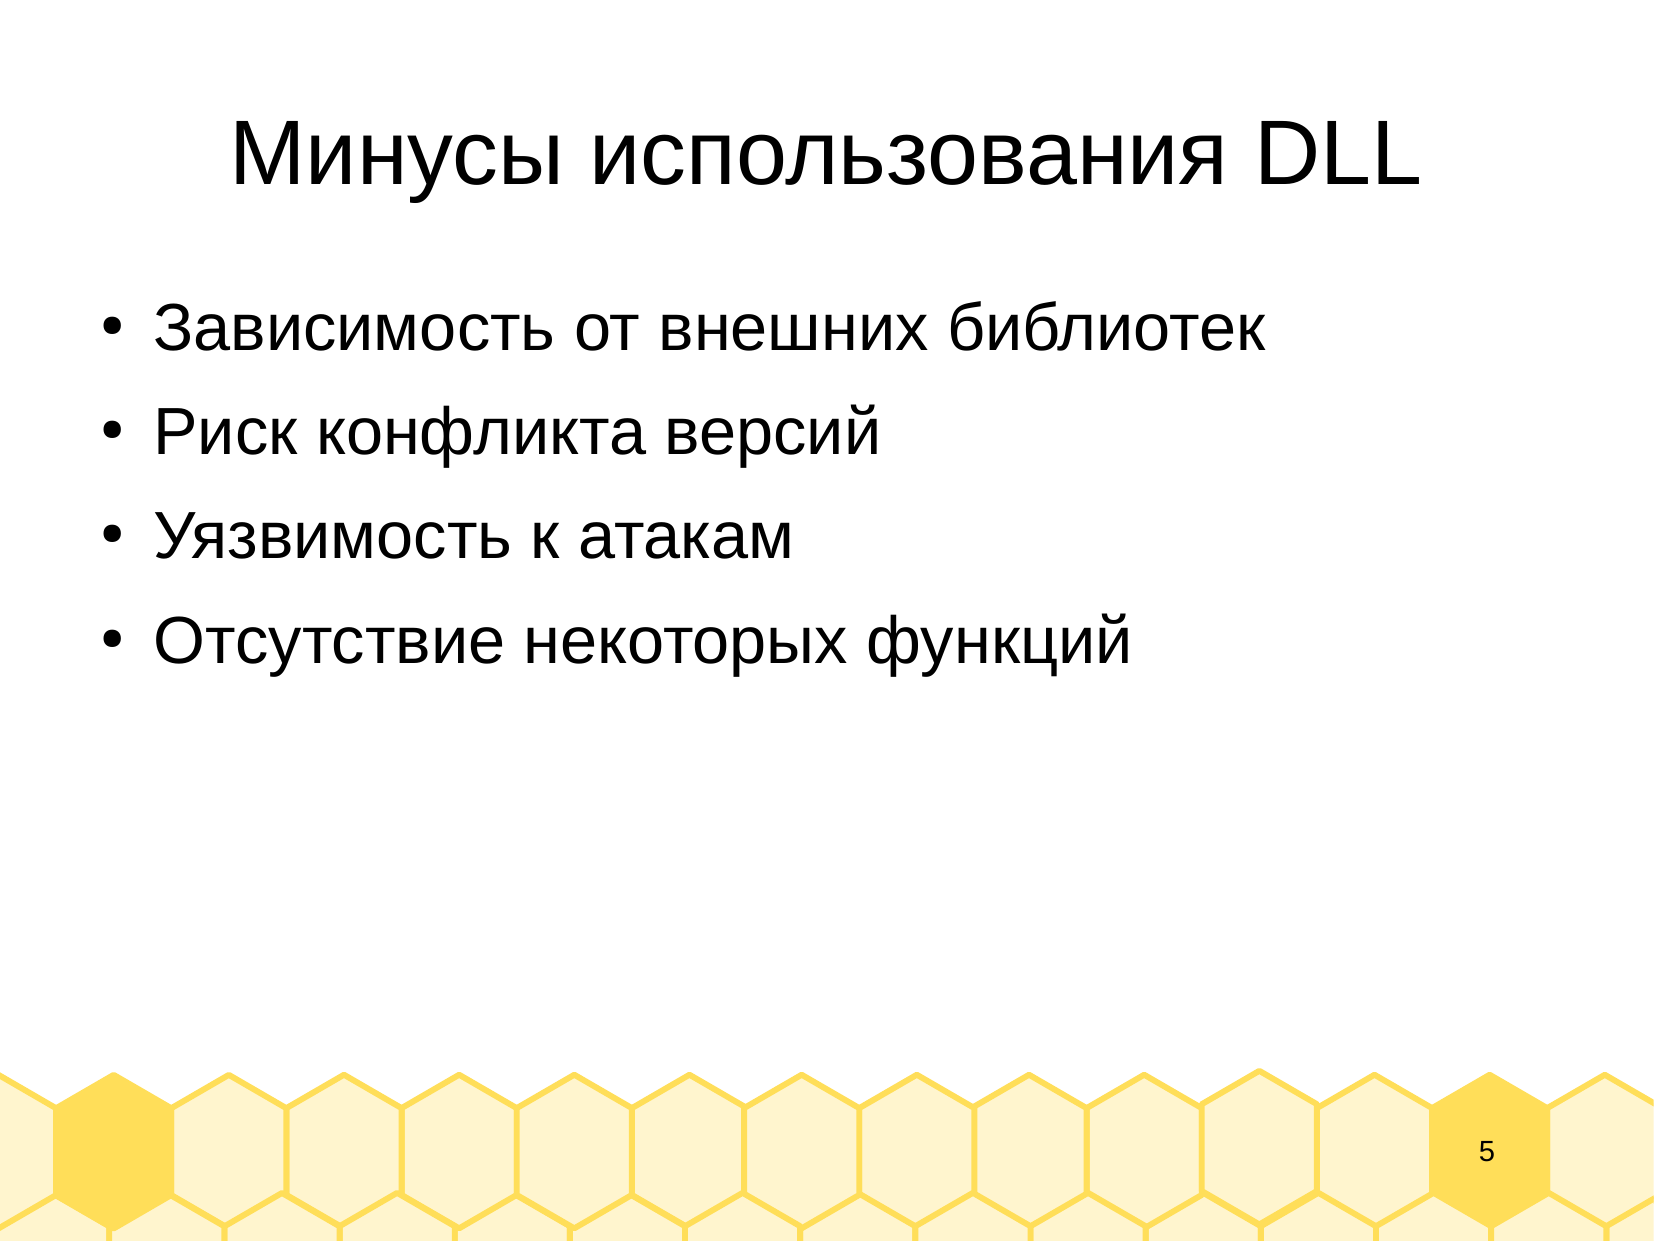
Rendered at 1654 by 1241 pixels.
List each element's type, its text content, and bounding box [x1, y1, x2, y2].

title Минусы использования DLL [82, 49, 1571, 257]
list Зависимость от внешних библиотек Риск конфликта версий Уязвимость к атакам Отсутствие некоторых функций [82, 290, 1571, 1010]
